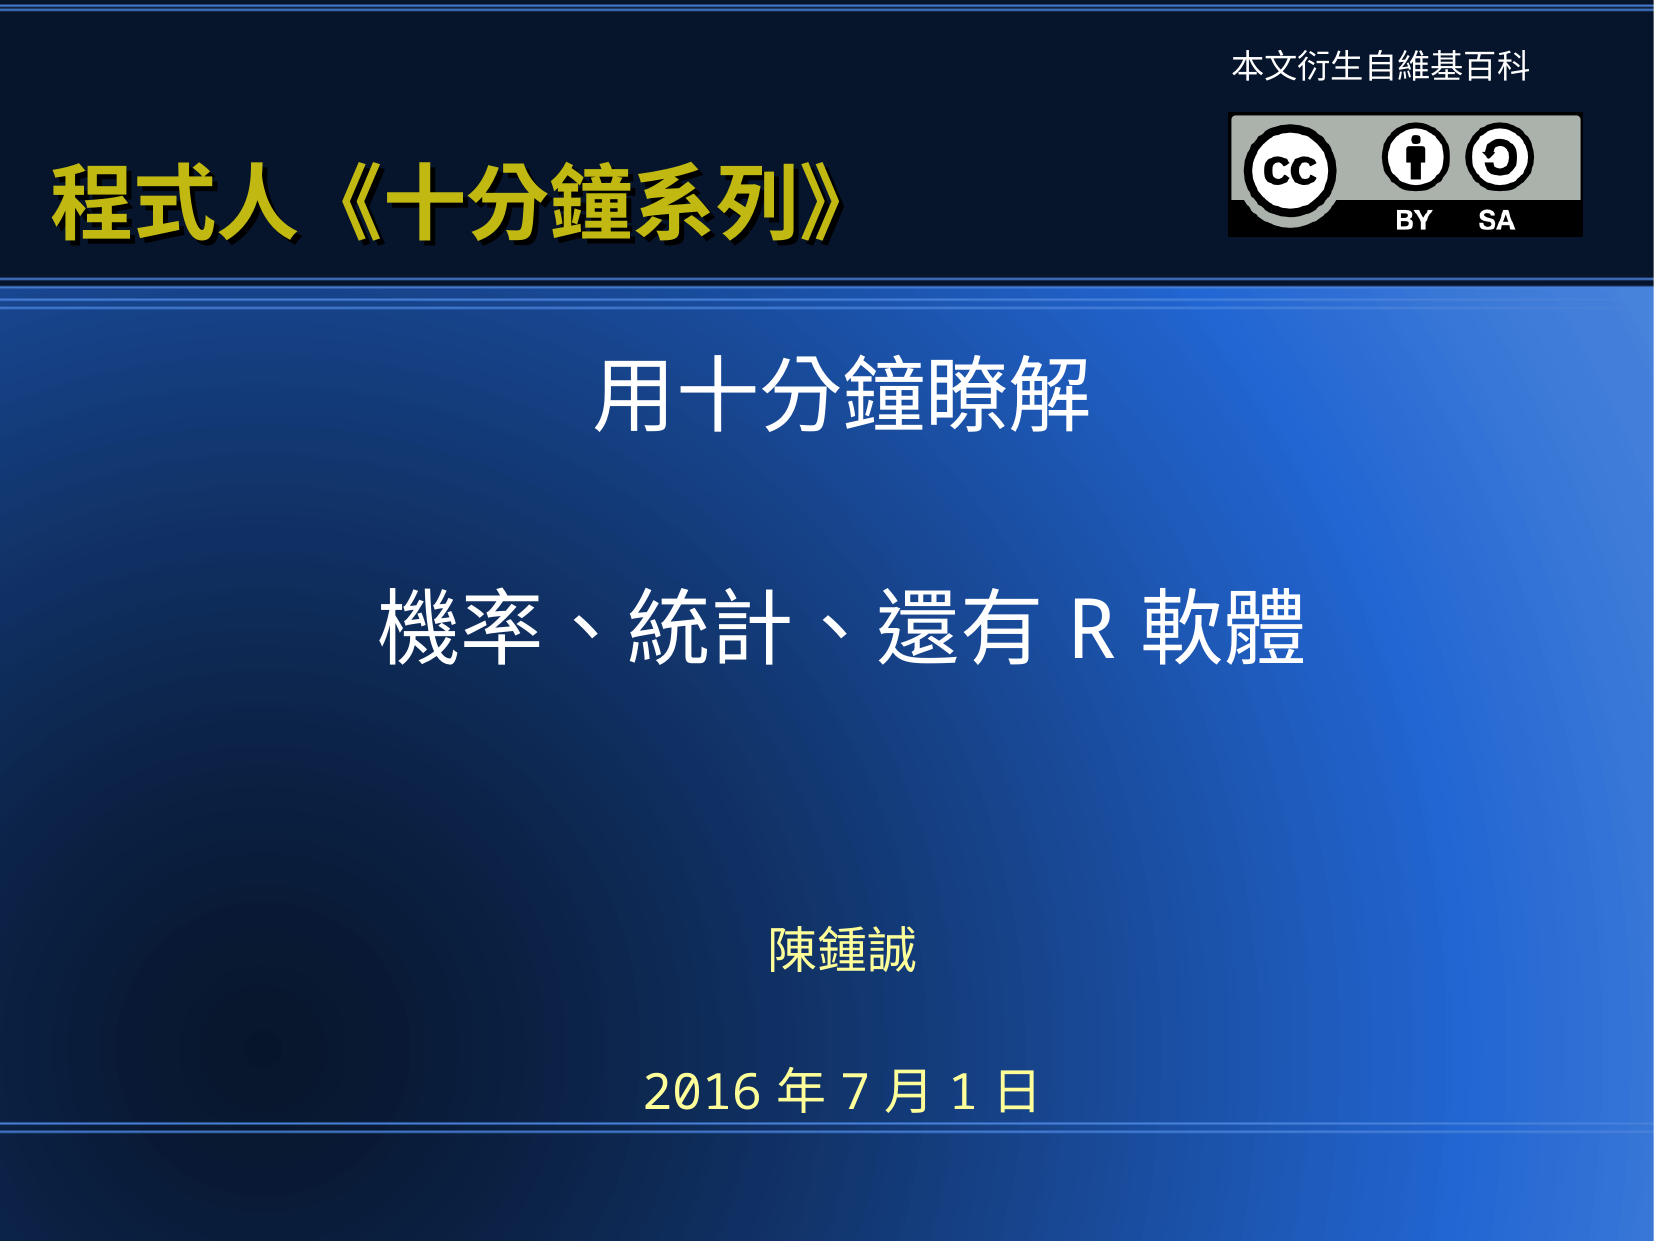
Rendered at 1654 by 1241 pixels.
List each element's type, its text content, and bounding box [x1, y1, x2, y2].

picture [0, 0, 1654, 1241]
subtitle 用十分鐘瞭解 機率、統計、還有R軟體 陳鍾誠 2016年7月1日 [59, 326, 1626, 1126]
text_box 本文衍生自維基百科 [1216, 32, 1622, 95]
text_box 程式人《十分鐘系列》 [35, 129, 981, 444]
